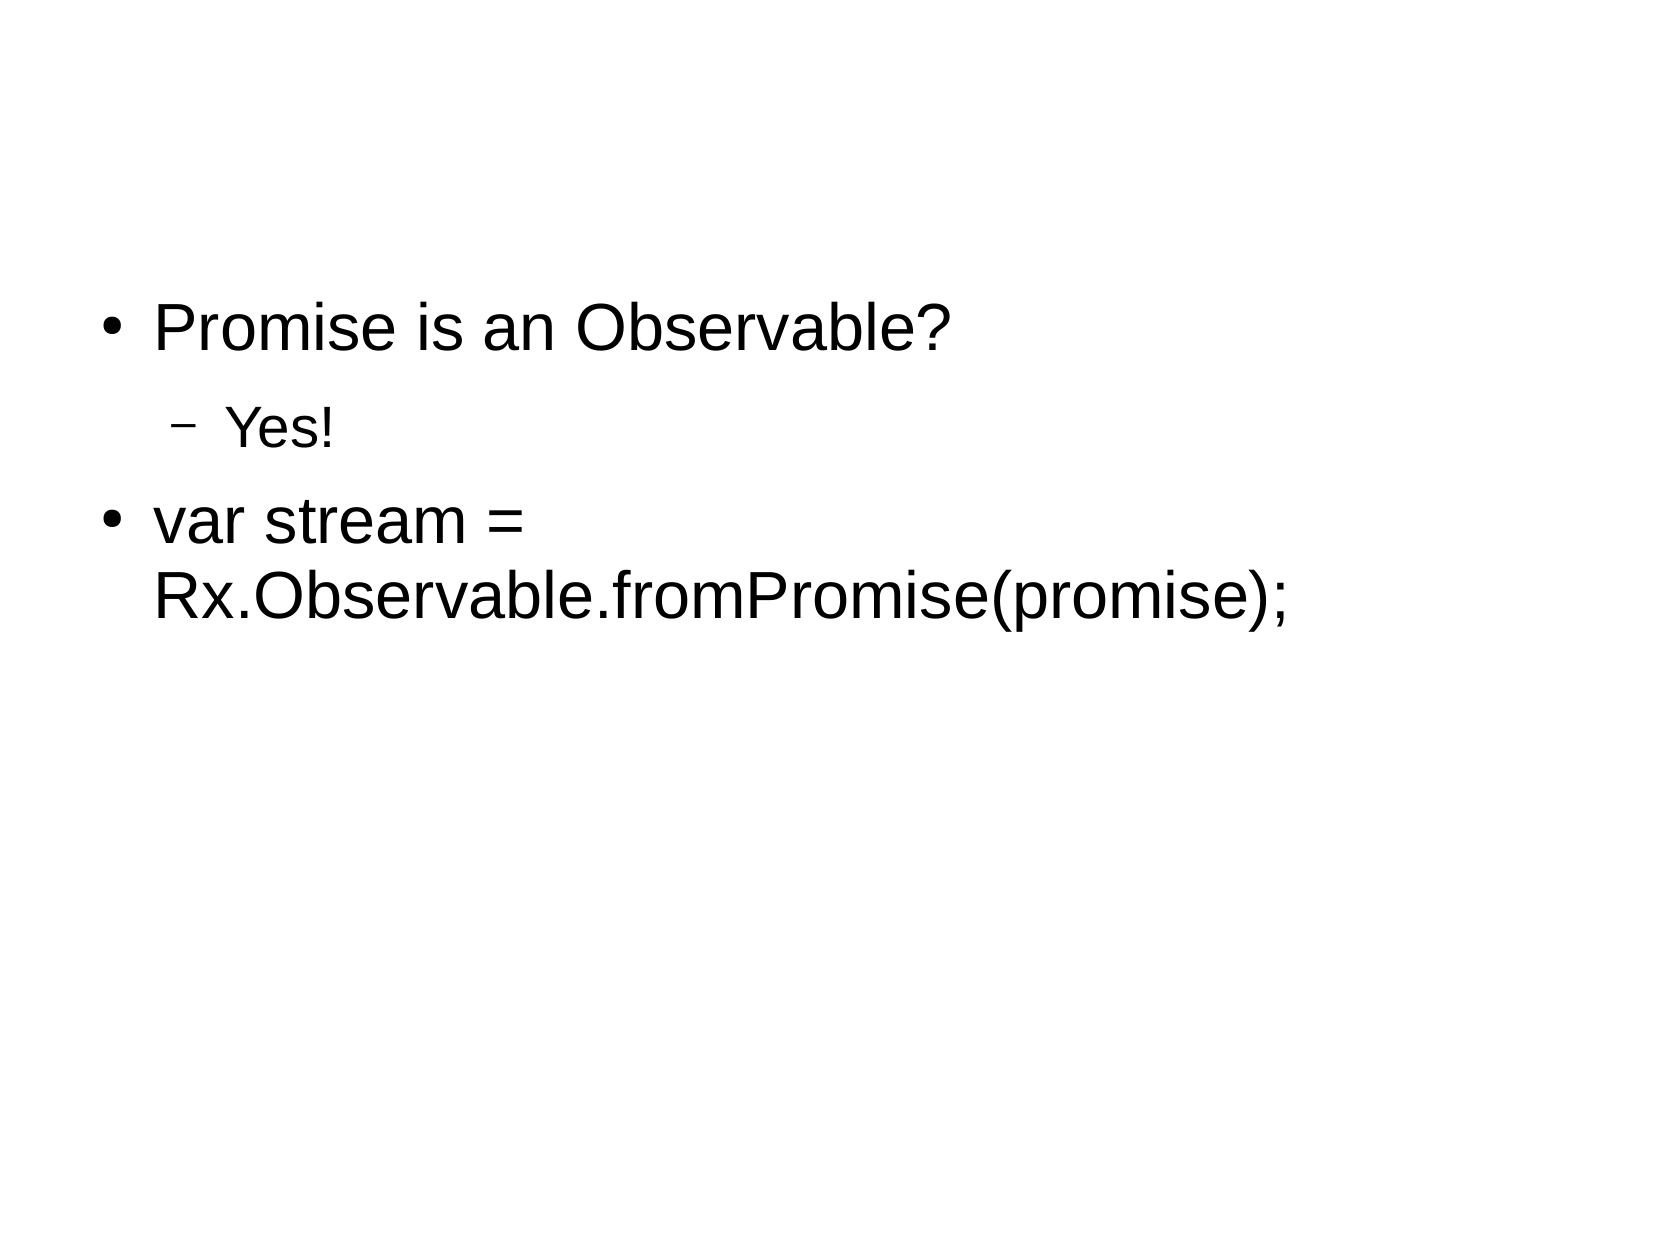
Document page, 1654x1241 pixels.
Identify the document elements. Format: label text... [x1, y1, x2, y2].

list Promise is an Observable? Yes! var stream = Rx.Observable.fromPromise(promise); [82, 290, 1571, 1010]
